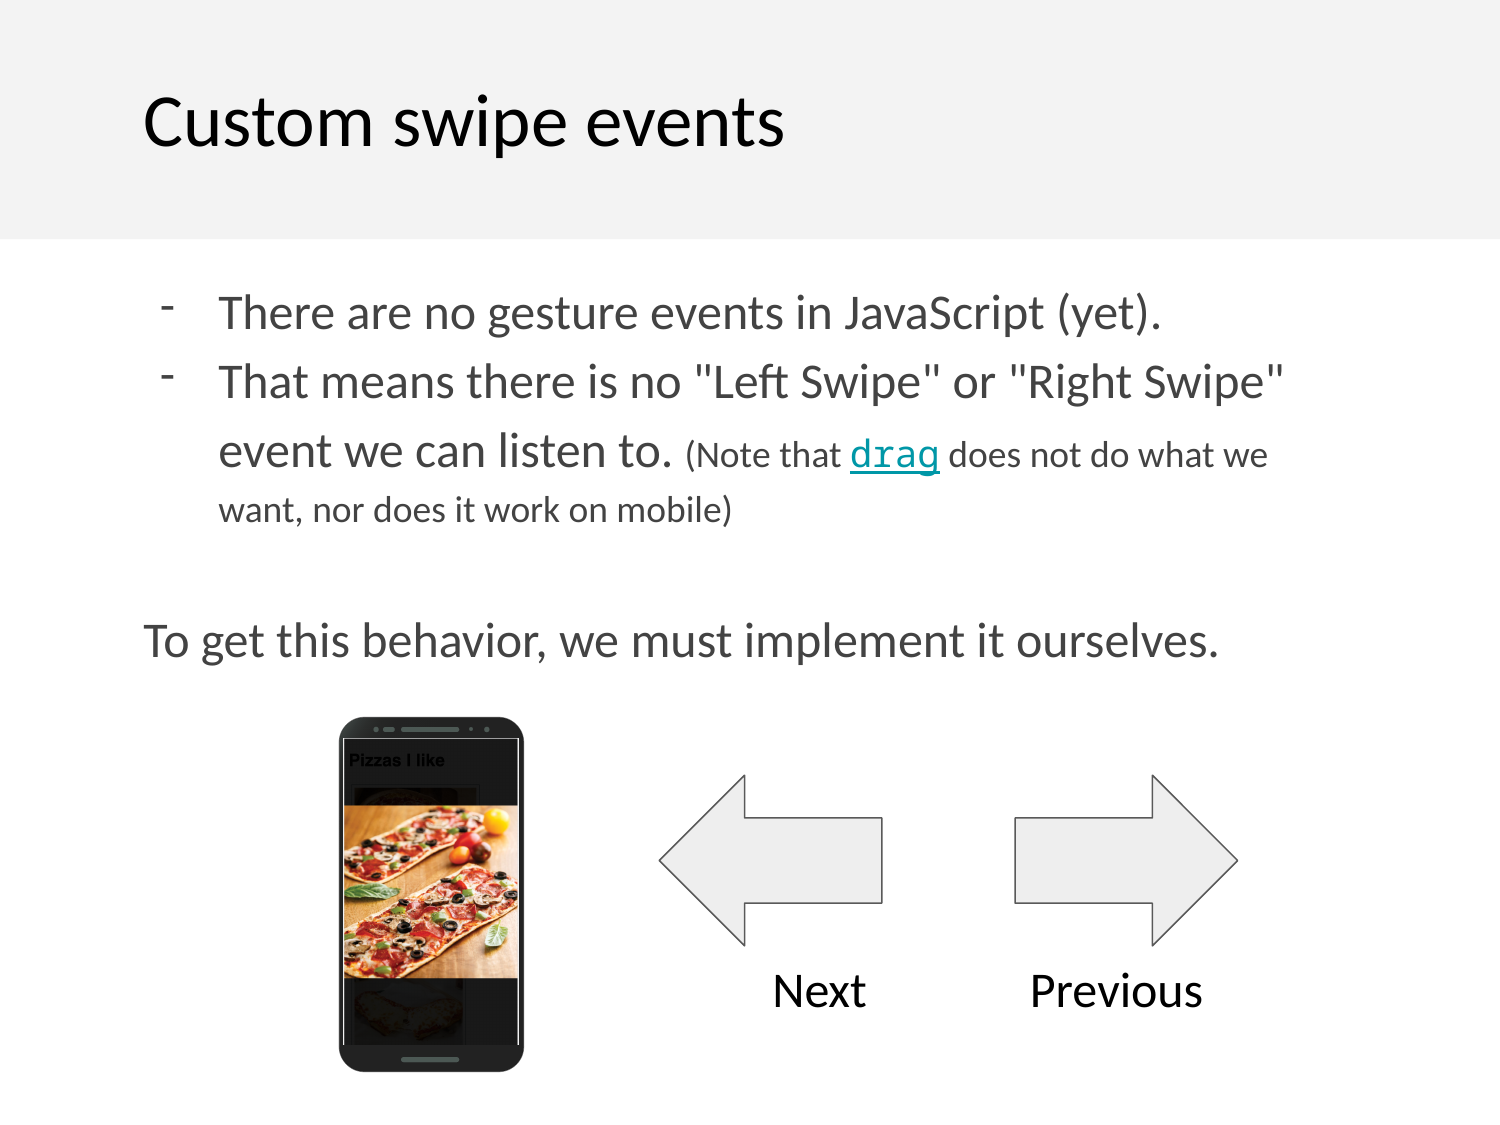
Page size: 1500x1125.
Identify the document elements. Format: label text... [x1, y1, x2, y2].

title Custom swipe events [128, 56, 1372, 183]
list There are no gesture events in JavaScript (yet). That means there is no "Left Swipe" or "Right Swipe" event we can listen to. (Note that drag does not do what we want, nor does it work on mobile) To get this behavior, we must implement it ourselves. [128, 255, 1372, 1004]
text_box [1015, 775, 1238, 917]
text_box Next [518, 917, 882, 1058]
text_box [659, 775, 882, 917]
picture [333, 715, 529, 1081]
text_box Previous [1015, 917, 1379, 1058]
